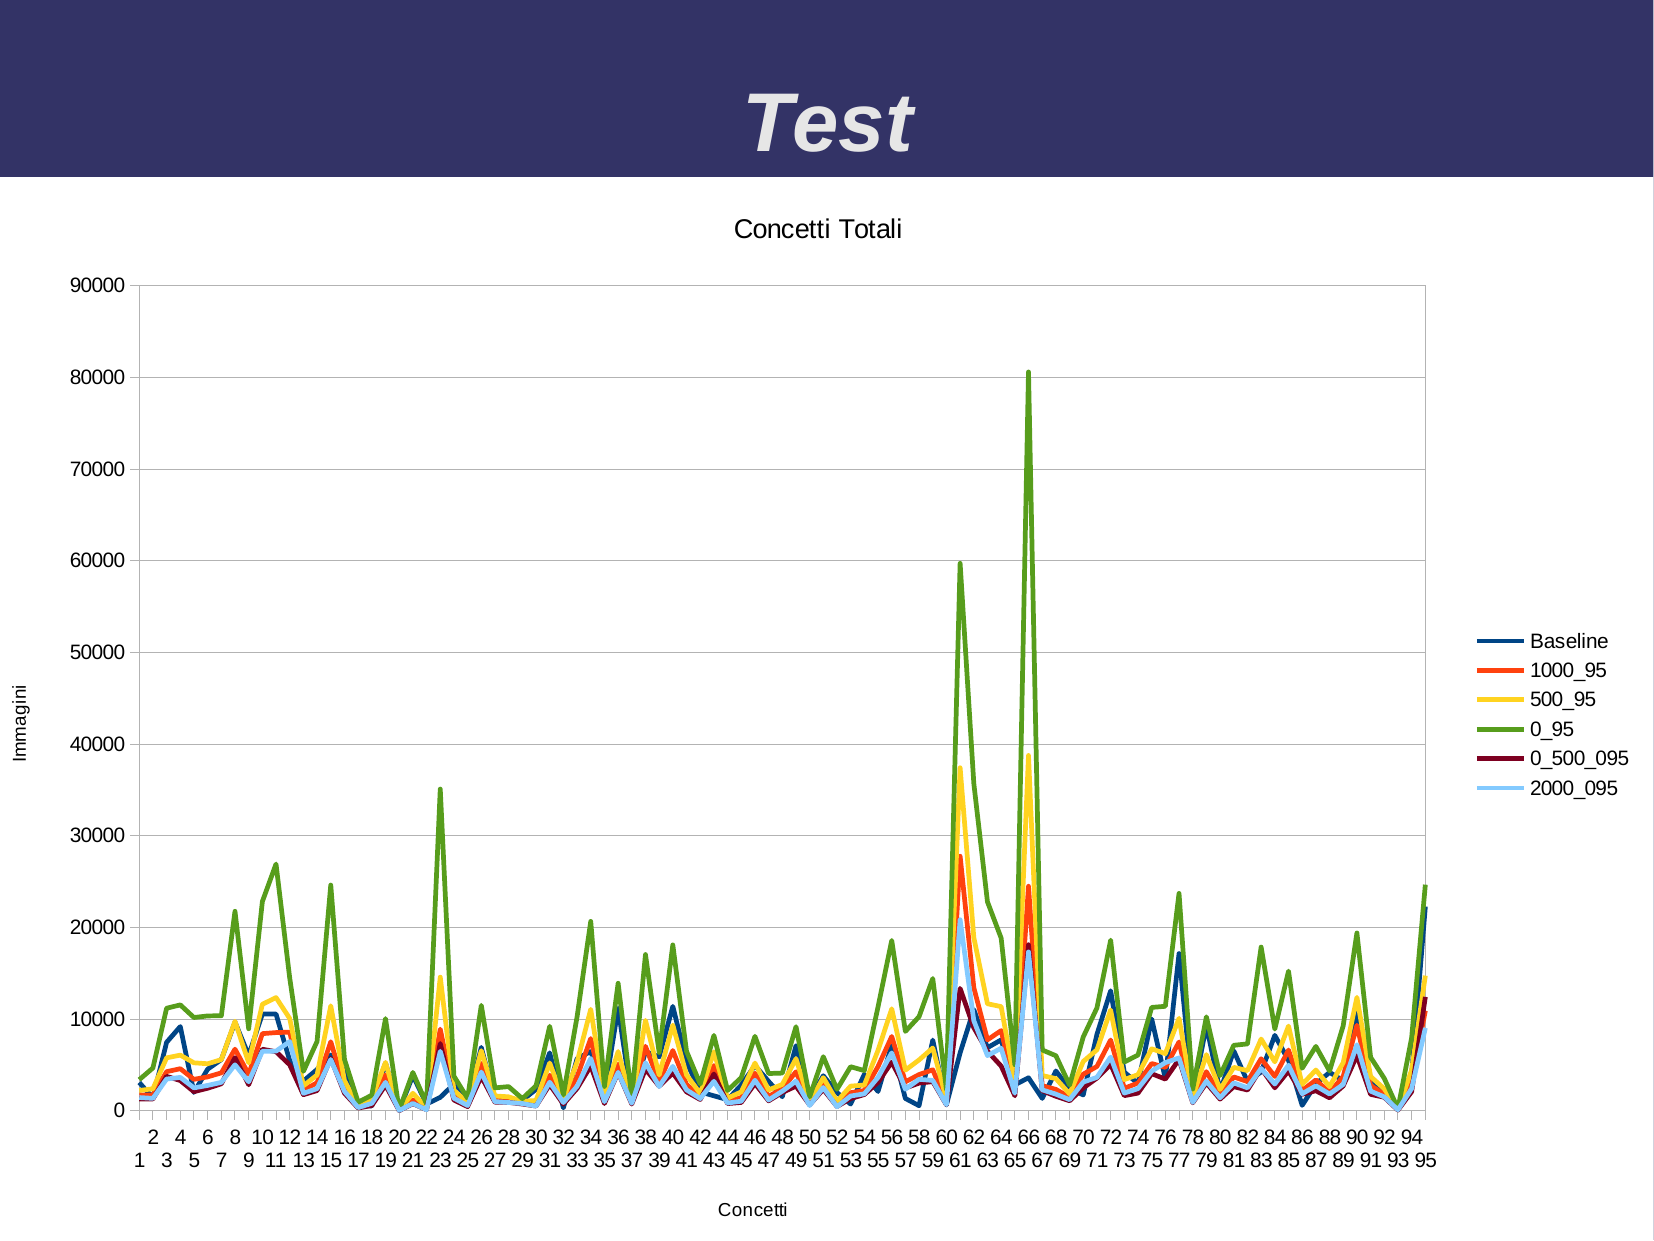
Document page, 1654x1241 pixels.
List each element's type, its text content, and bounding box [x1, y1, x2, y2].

title Test [121, 19, 1534, 177]
chart [0, 177, 1654, 1241]
